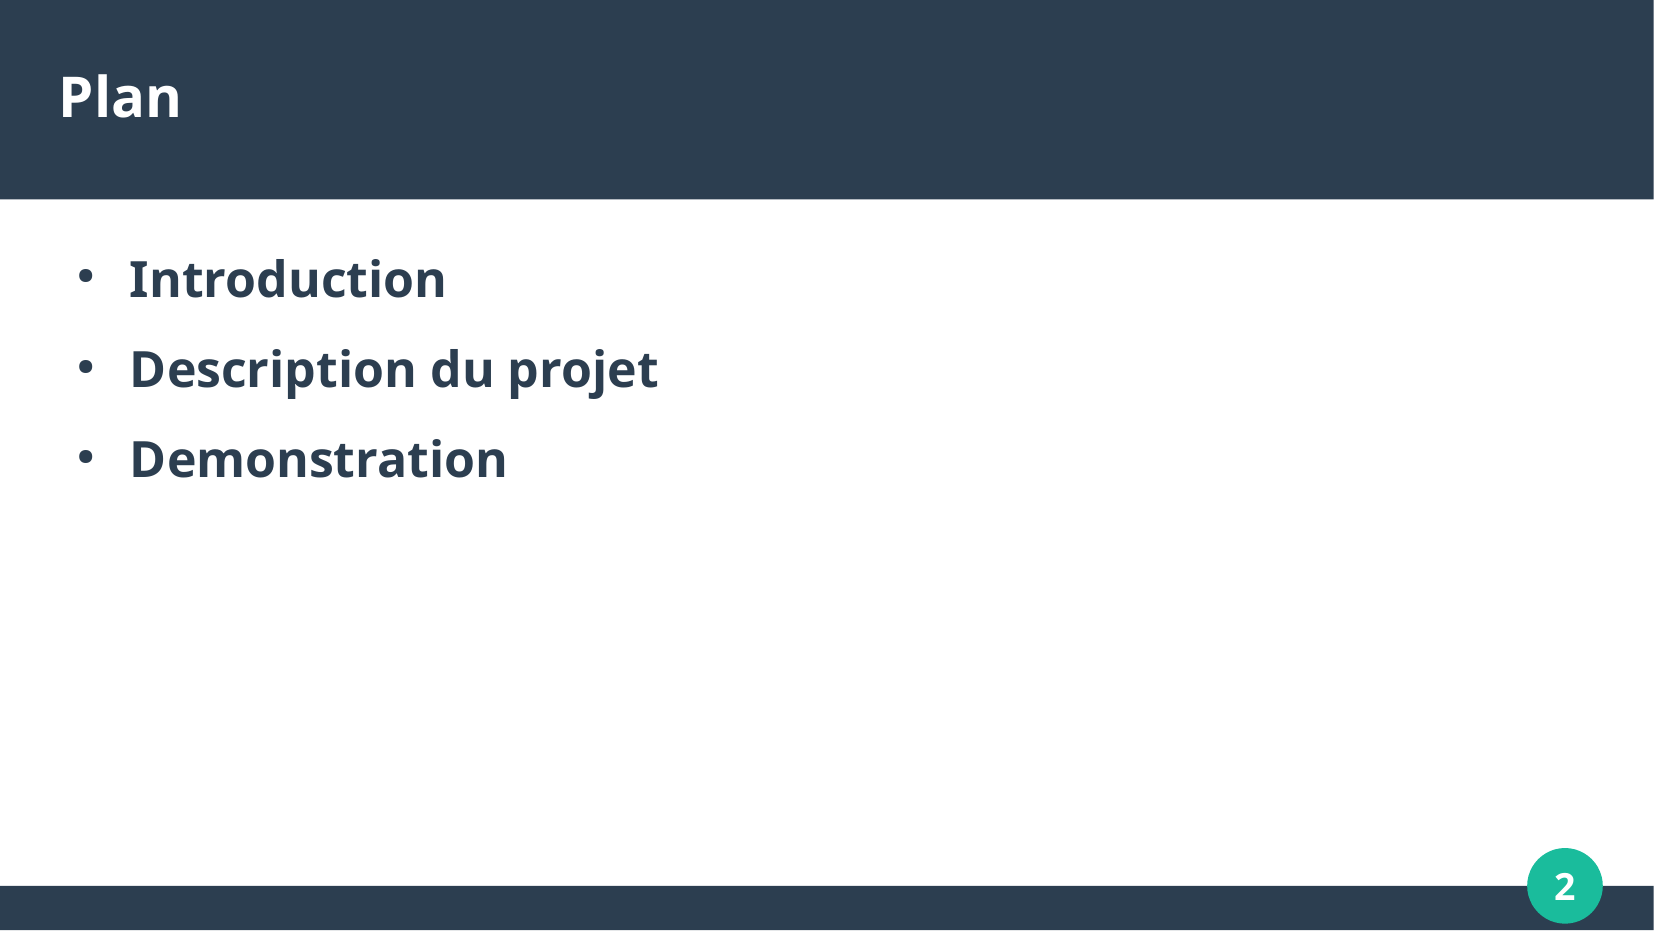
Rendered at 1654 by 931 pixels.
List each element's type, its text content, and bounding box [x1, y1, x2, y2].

title Plan [59, 37, 1595, 156]
list Introduction Description du projet Demonstration [59, 243, 1595, 864]
